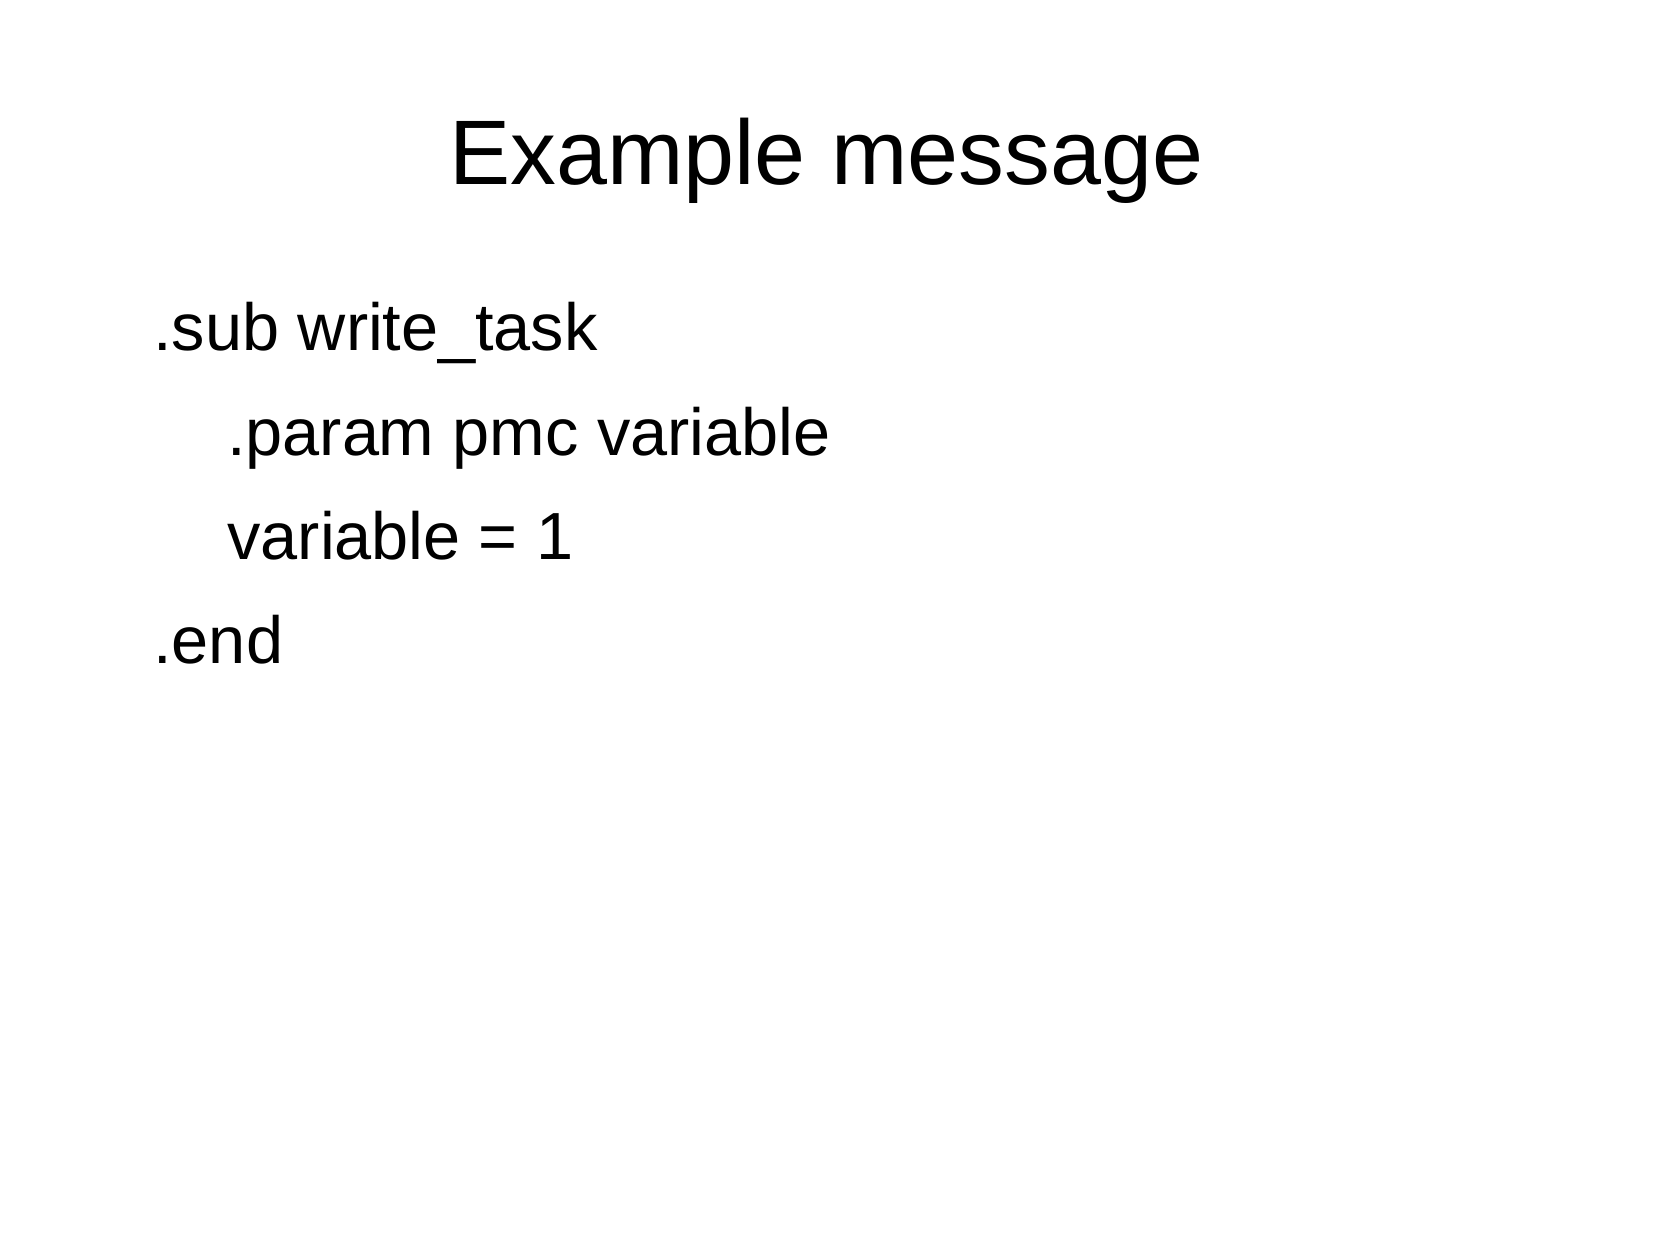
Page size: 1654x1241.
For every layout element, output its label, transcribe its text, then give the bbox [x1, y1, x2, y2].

list .sub write_task .param pmc variable variable = 1 .end [82, 290, 1571, 1109]
title Example message [82, 49, 1571, 257]
